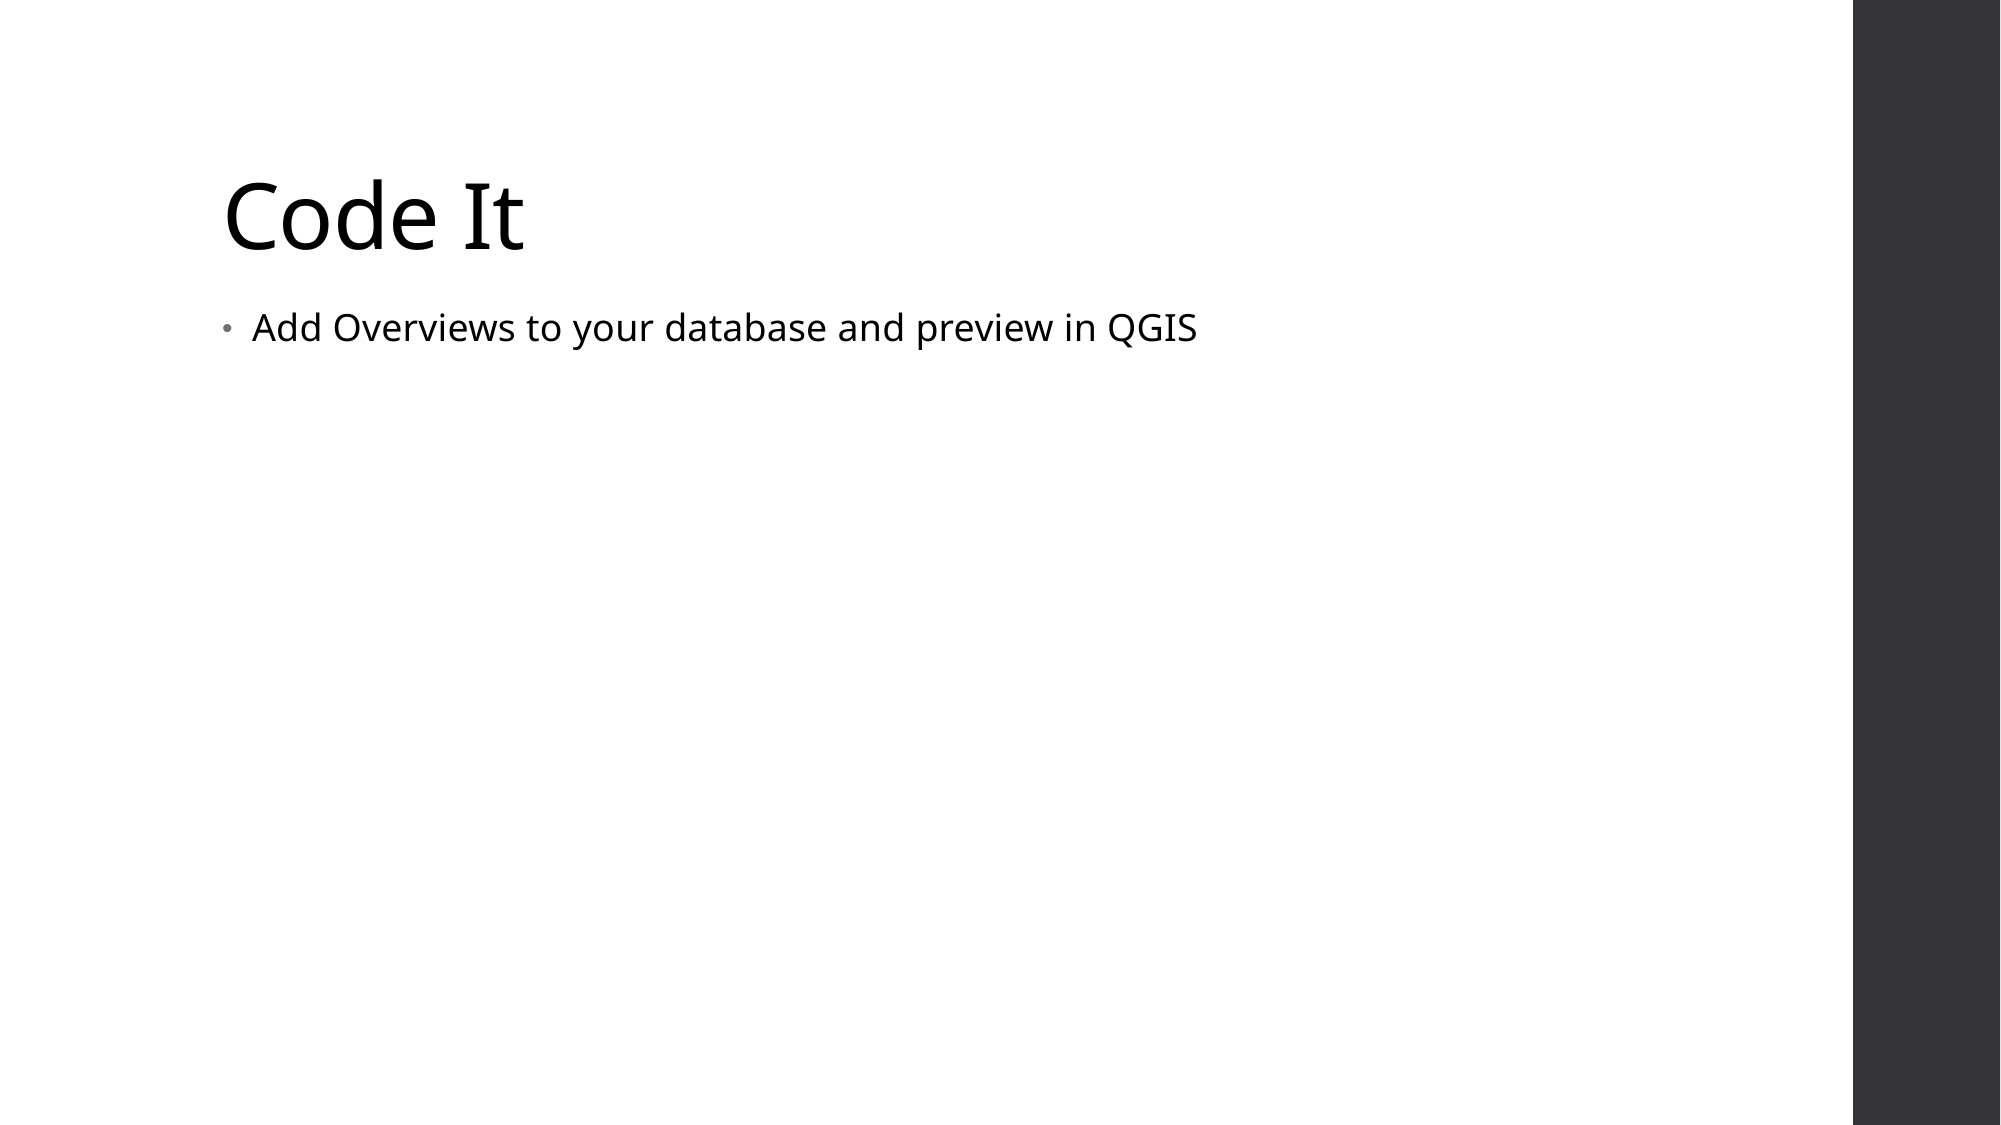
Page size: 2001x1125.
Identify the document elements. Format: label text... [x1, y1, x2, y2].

list Add Overviews to your database and preview in QGIS [206, 299, 1617, 1014]
title Code It [206, 60, 1797, 278]
